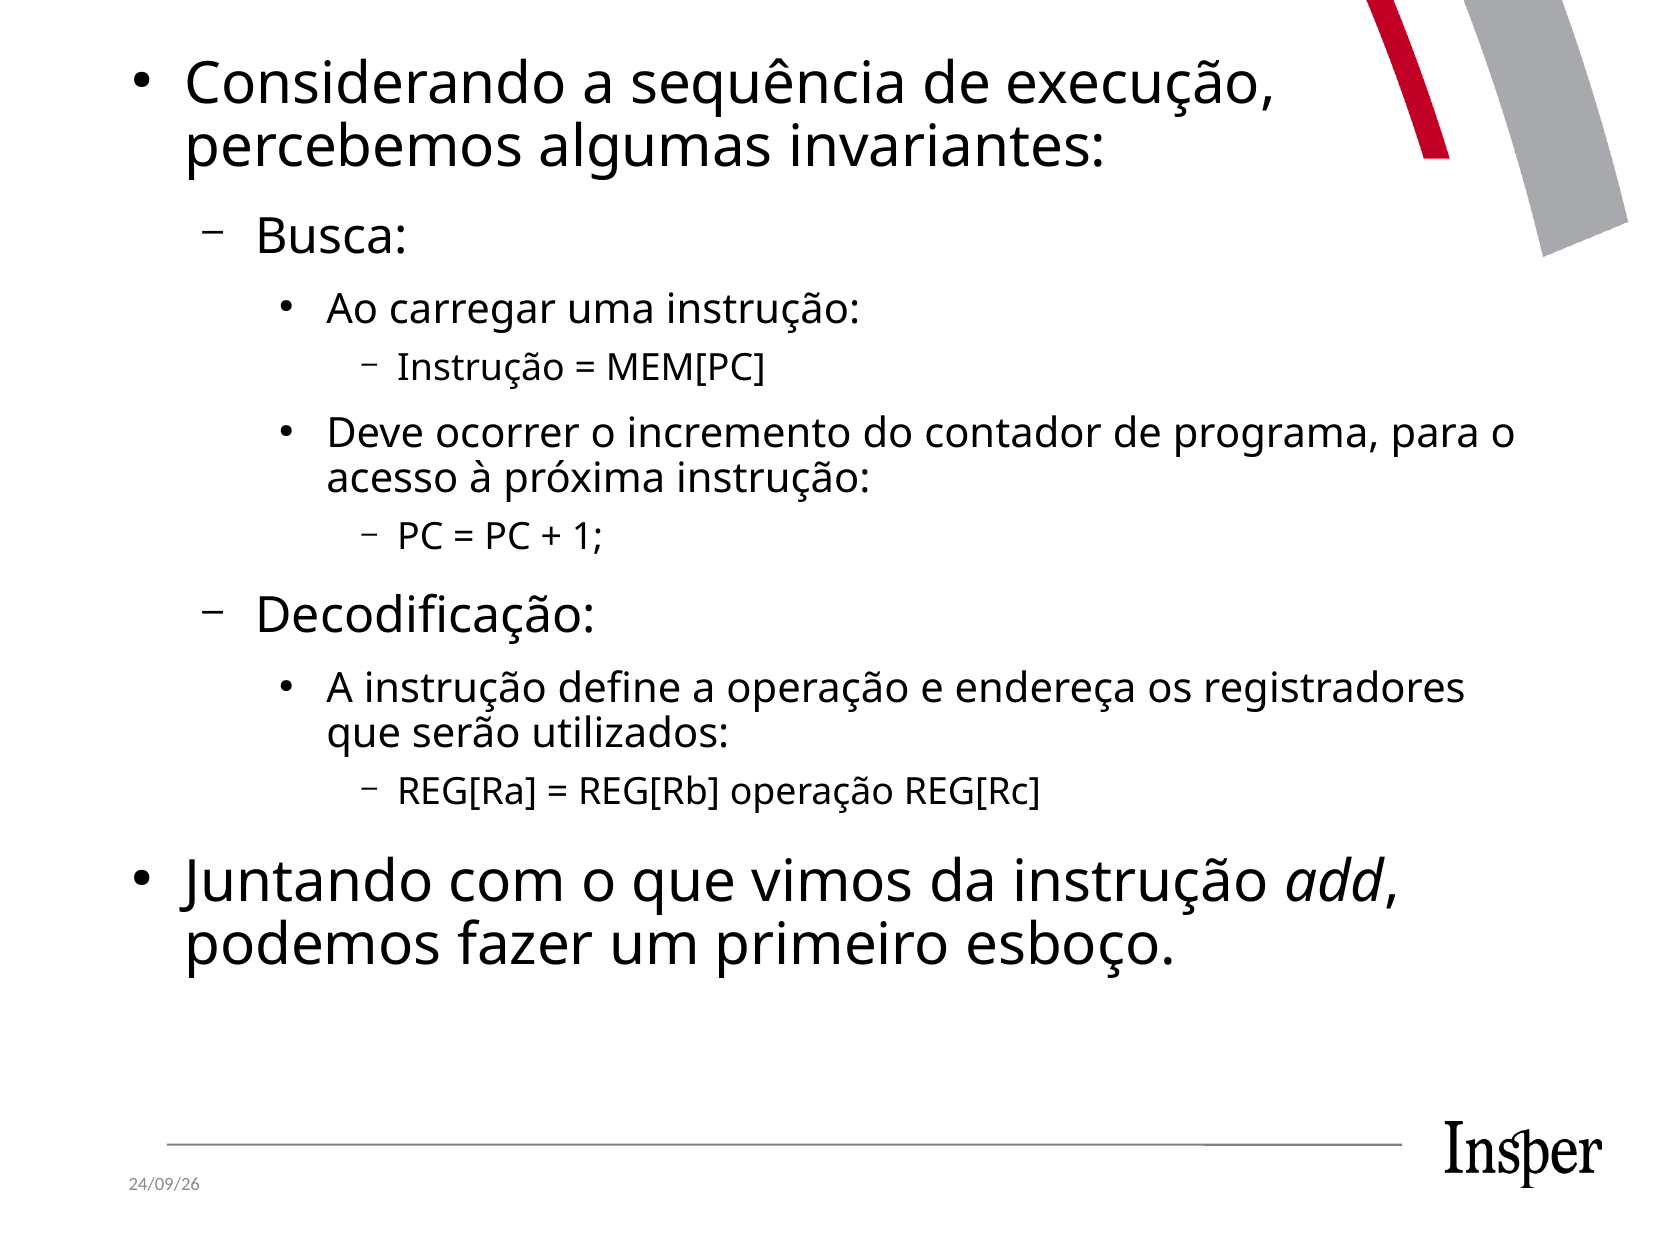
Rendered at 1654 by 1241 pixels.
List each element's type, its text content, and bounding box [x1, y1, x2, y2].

list Considerando a sequência de execução, percebemos algumas invariantes: Busca: Ao carregar uma instrução: Instrução = MEM[PC] Deve ocorrer o incremento do contador de programa, para o acesso à próxima instrução: PC = PC + 1; Decodificação: A instrução define a operação e endereça os registradores que serão utilizados: REG[Ra] = REG[Rb] operação REG[Rc] Juntando com o que vimos da instrução add, podemos fazer um primeiro esboço. [113, 53, 1540, 1134]
